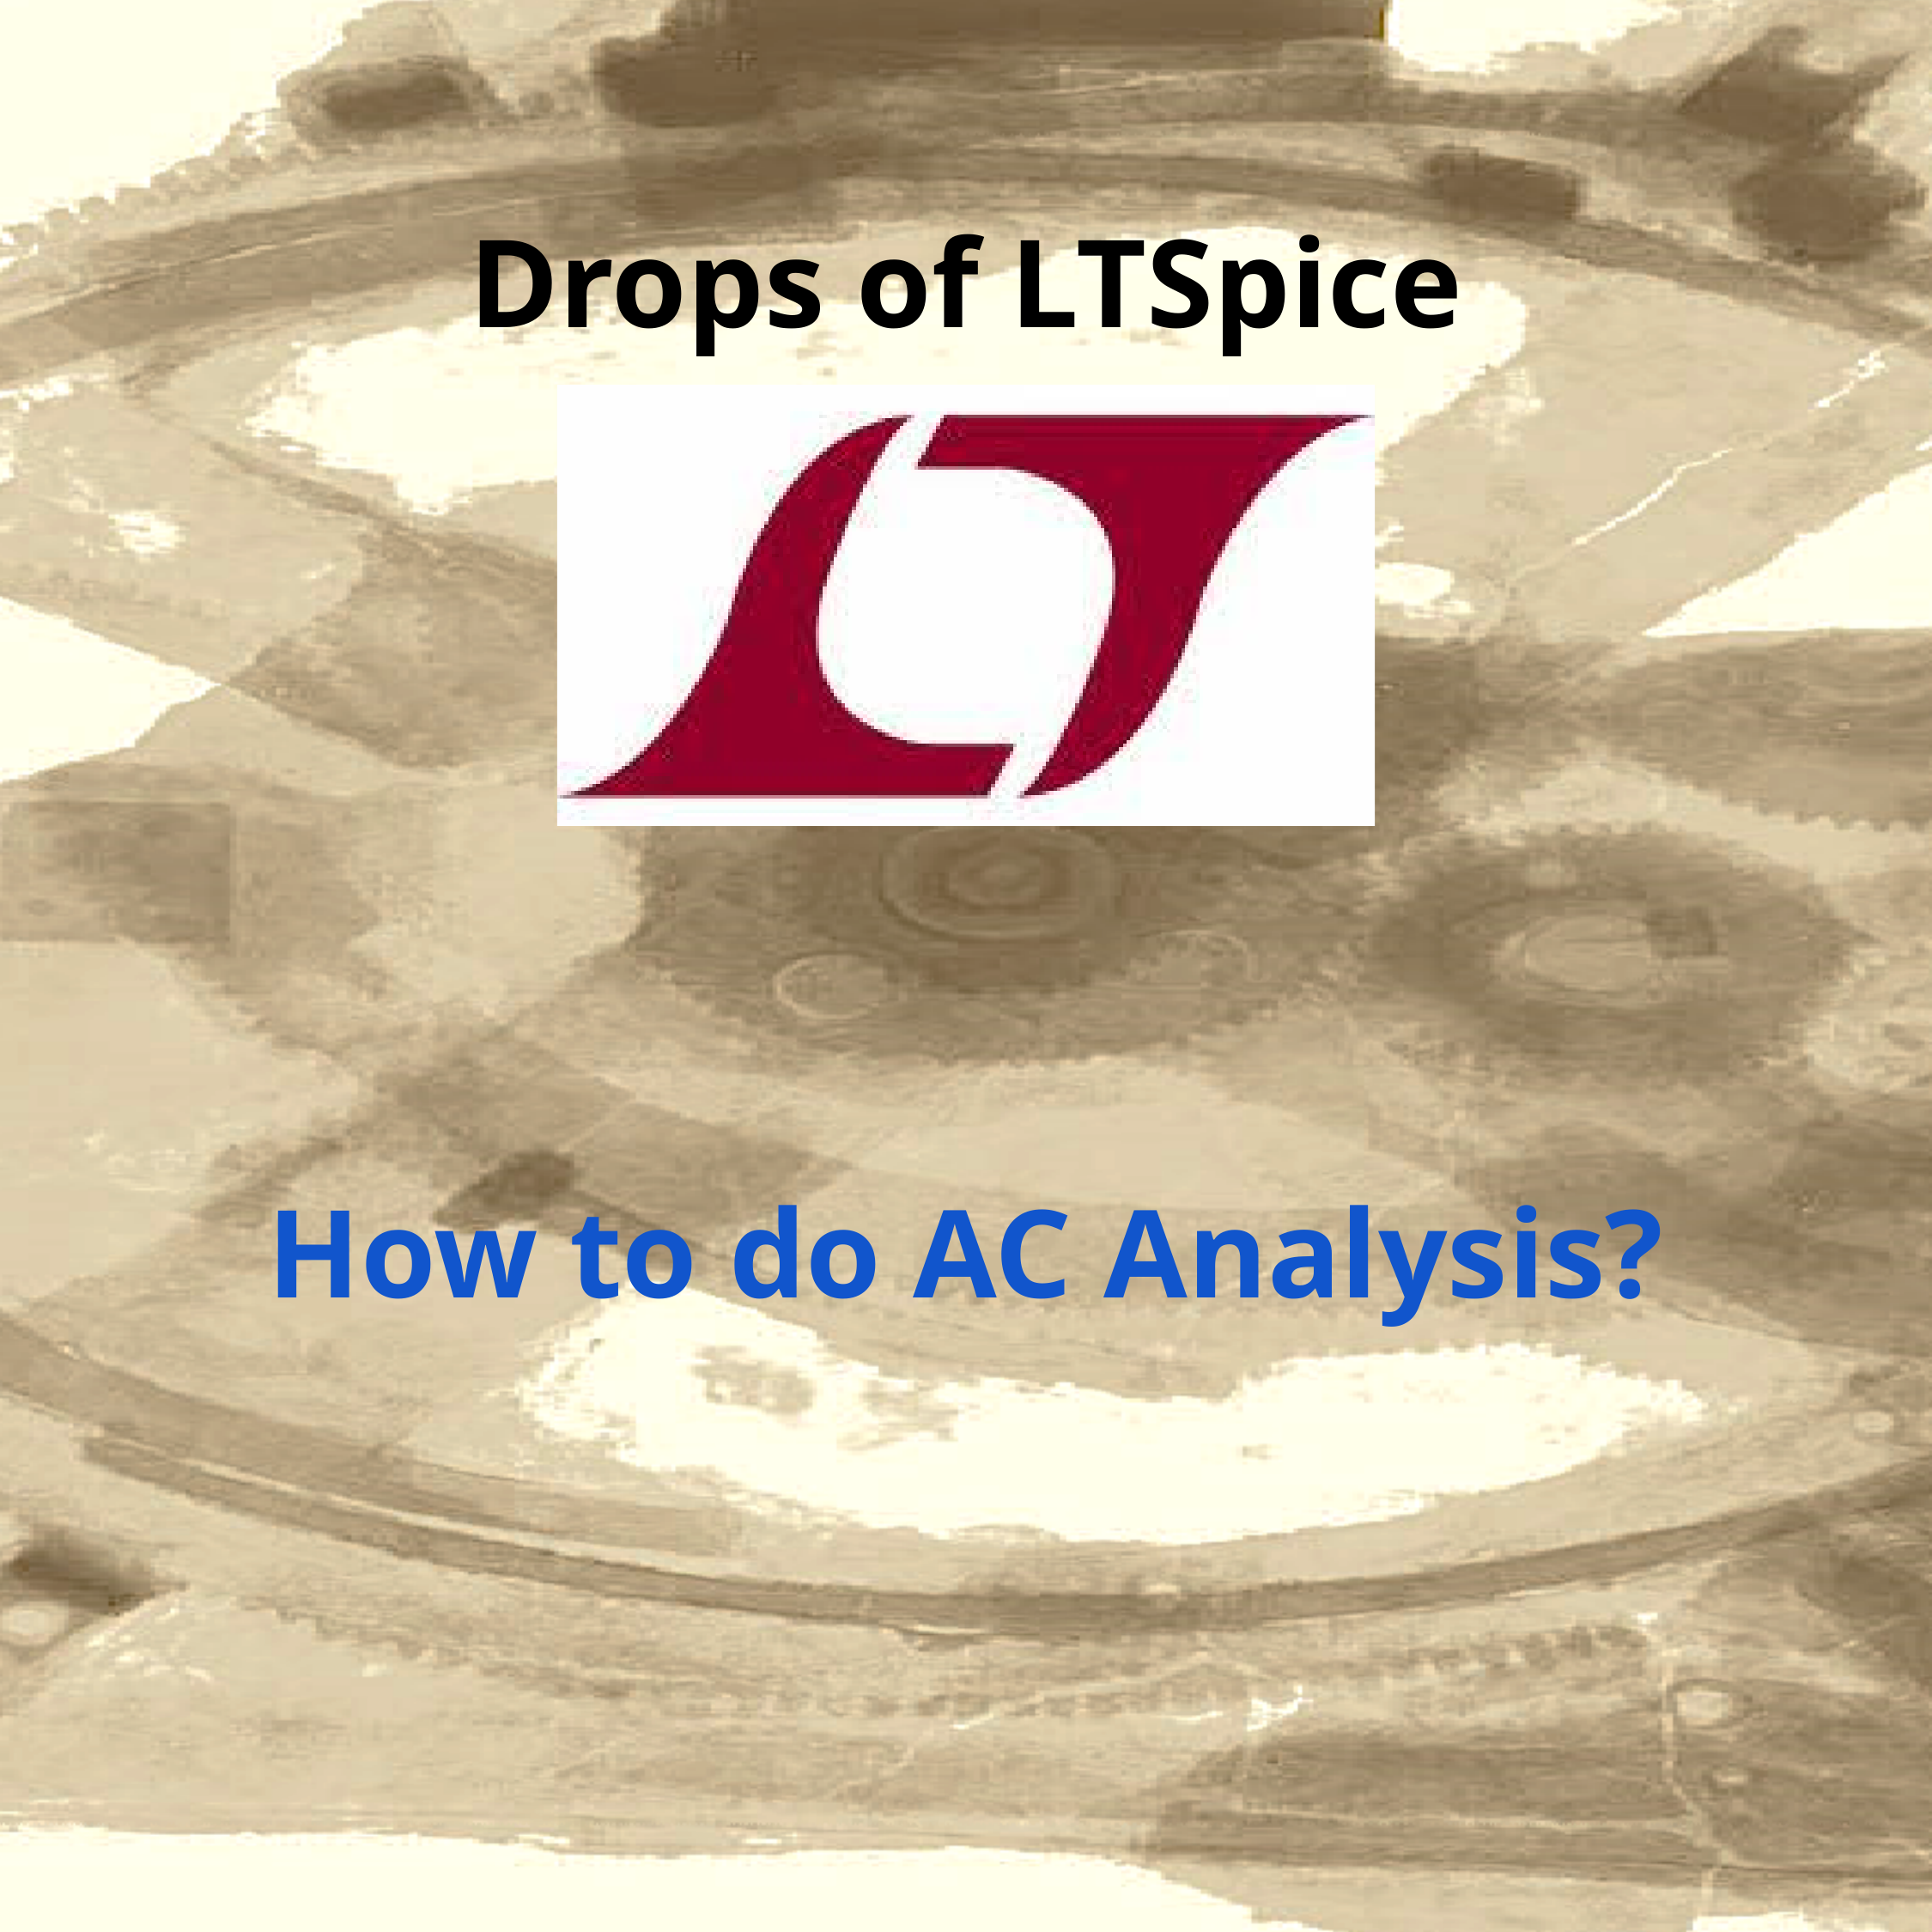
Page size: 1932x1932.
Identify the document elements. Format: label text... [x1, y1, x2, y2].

text_box Drops of LTSpice [228, 192, 1704, 386]
picture [0, 0, 1932, 1932]
text_box How to do AC Analysis? [73, 1163, 1859, 1522]
